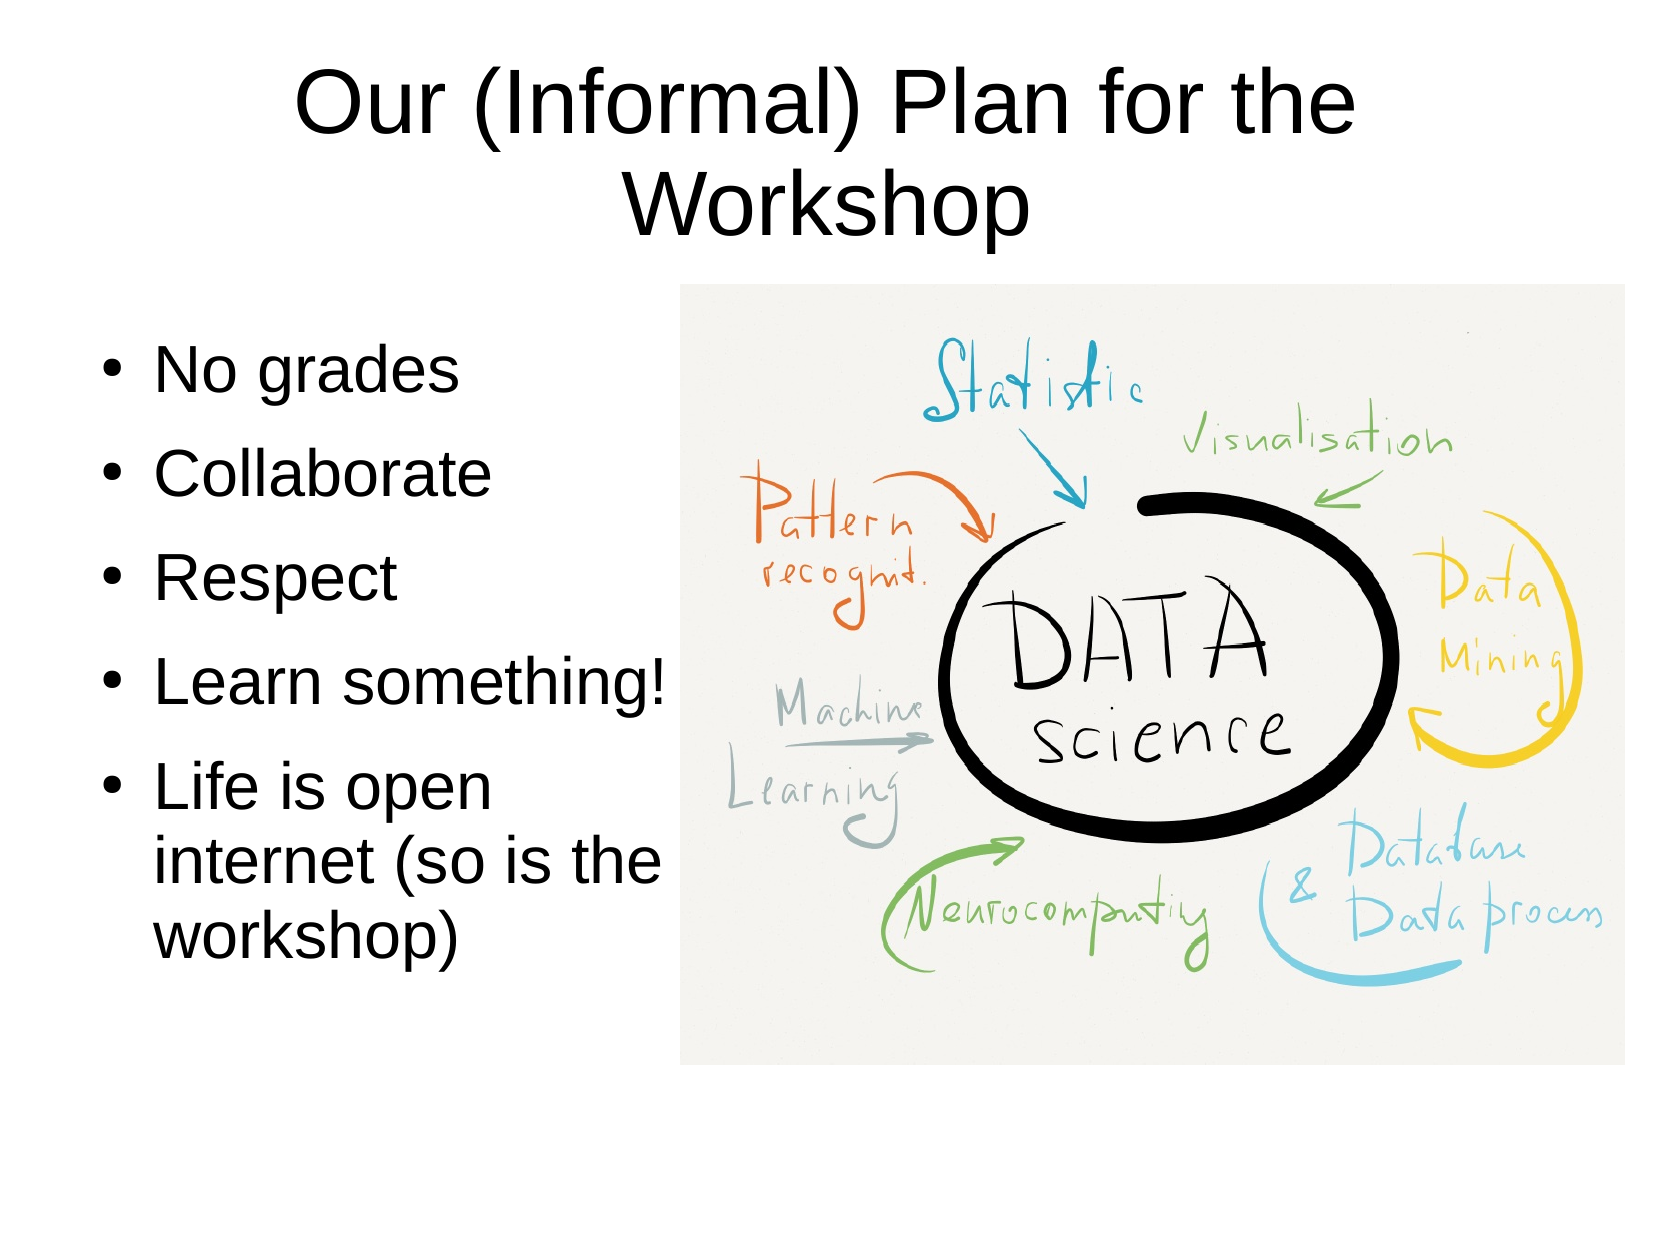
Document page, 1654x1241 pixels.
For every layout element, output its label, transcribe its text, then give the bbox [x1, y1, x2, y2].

title Our (Informal) Plan for the Workshop [82, 49, 1571, 257]
list No grades Collaborate Respect Learn something! Life is open internet (so is the workshop) [82, 331, 721, 1212]
picture [680, 284, 1625, 1066]
